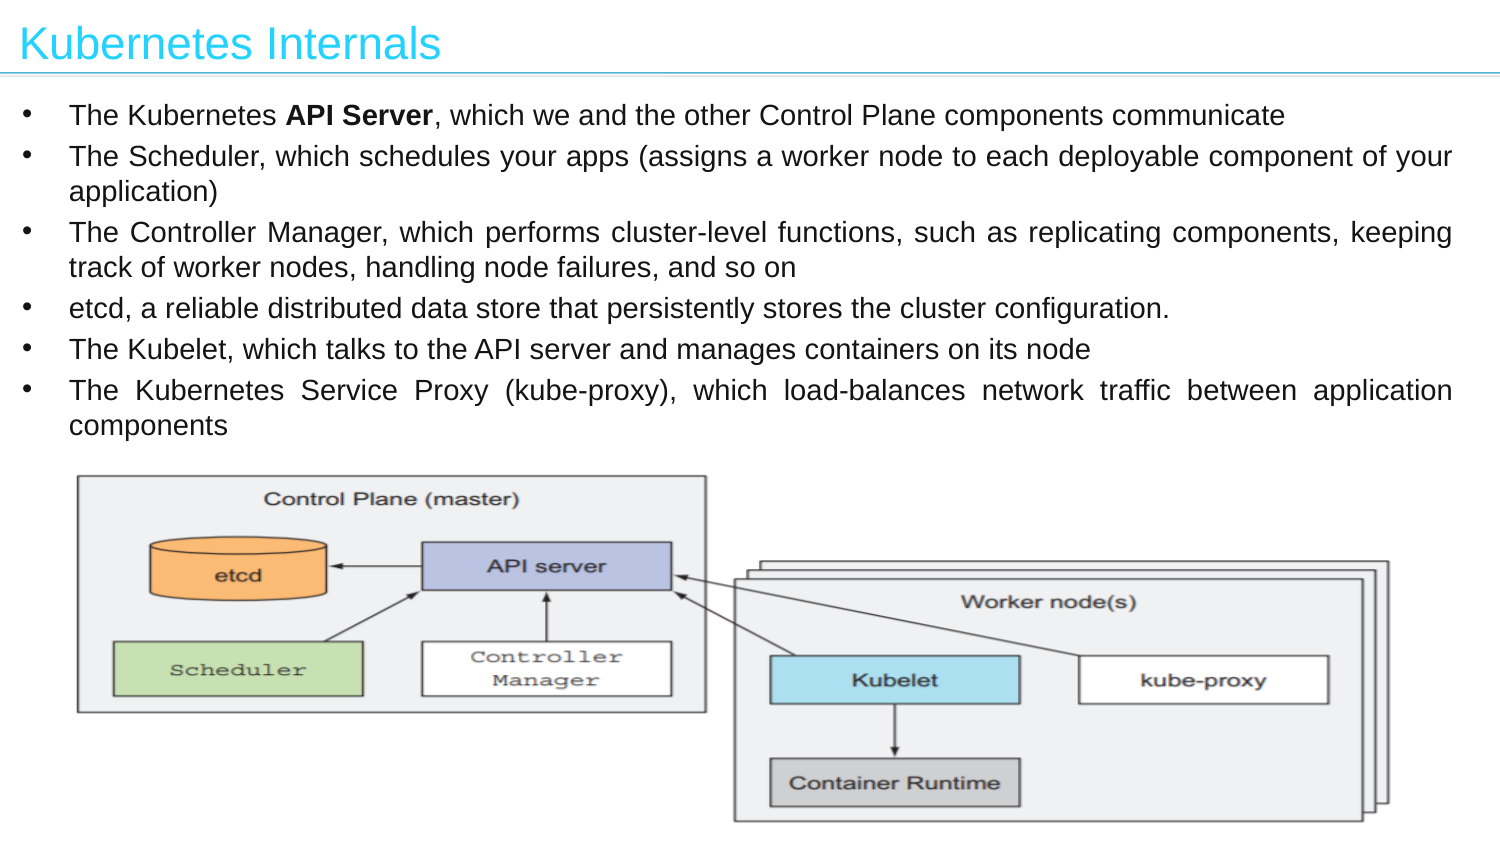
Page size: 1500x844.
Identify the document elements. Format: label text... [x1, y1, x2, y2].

title Kubernetes Internals [18, 16, 1482, 66]
text_box The Kubernetes API Server, which we and the other Control Plane components communicate The Scheduler, which schedules your apps (assigns a worker node to each deployable component of your application) The Controller Manager, which performs cluster-level functions, such as replicating components, keeping track of worker nodes, handling node failures, and so on etcd, a reliable distributed data store that persistently stores the cluster configuration. The Kubelet, which talks to the API server and manages containers on its node The Kubernetes Service Proxy (kube-proxy), which load-balances network traffic between application components [7, 88, 1470, 789]
picture [0, 444, 1500, 844]
